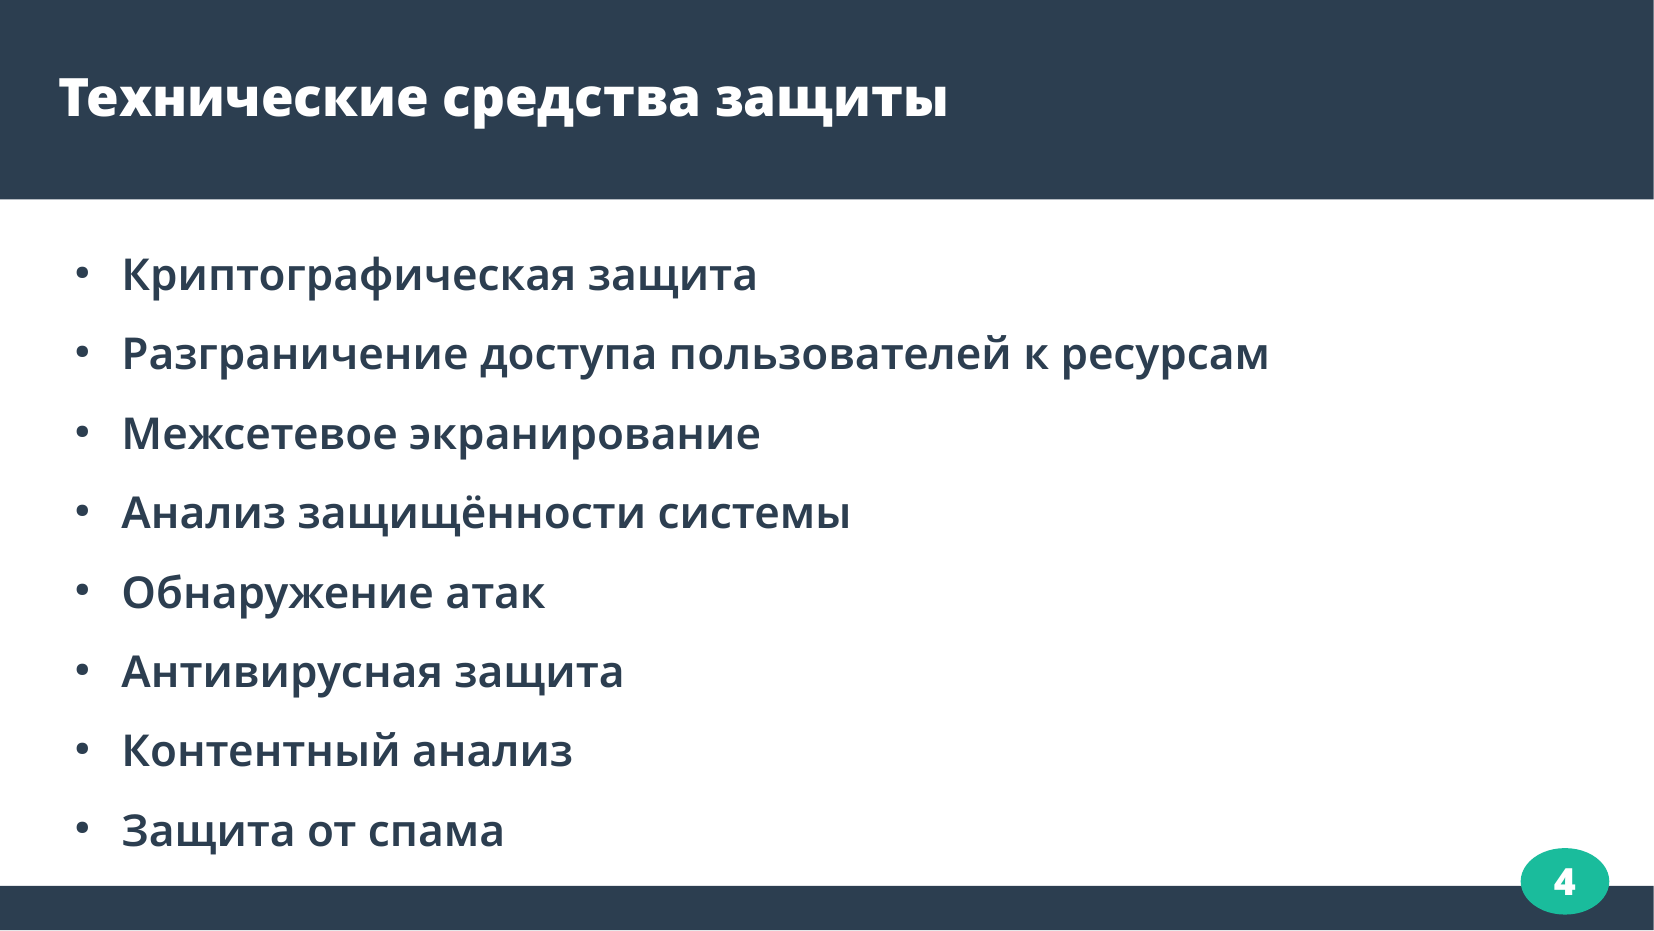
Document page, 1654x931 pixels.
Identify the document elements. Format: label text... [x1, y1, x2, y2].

title Технические средства защиты [59, 37, 1595, 155]
list Криптографическая защита Разграничение доступа пользователей к ресурсам Межсетевое экранирование Анализ защищённости системы Обнаружение атак Антивирусная защита Контентный анализ Защита от спама [59, 243, 1595, 864]
